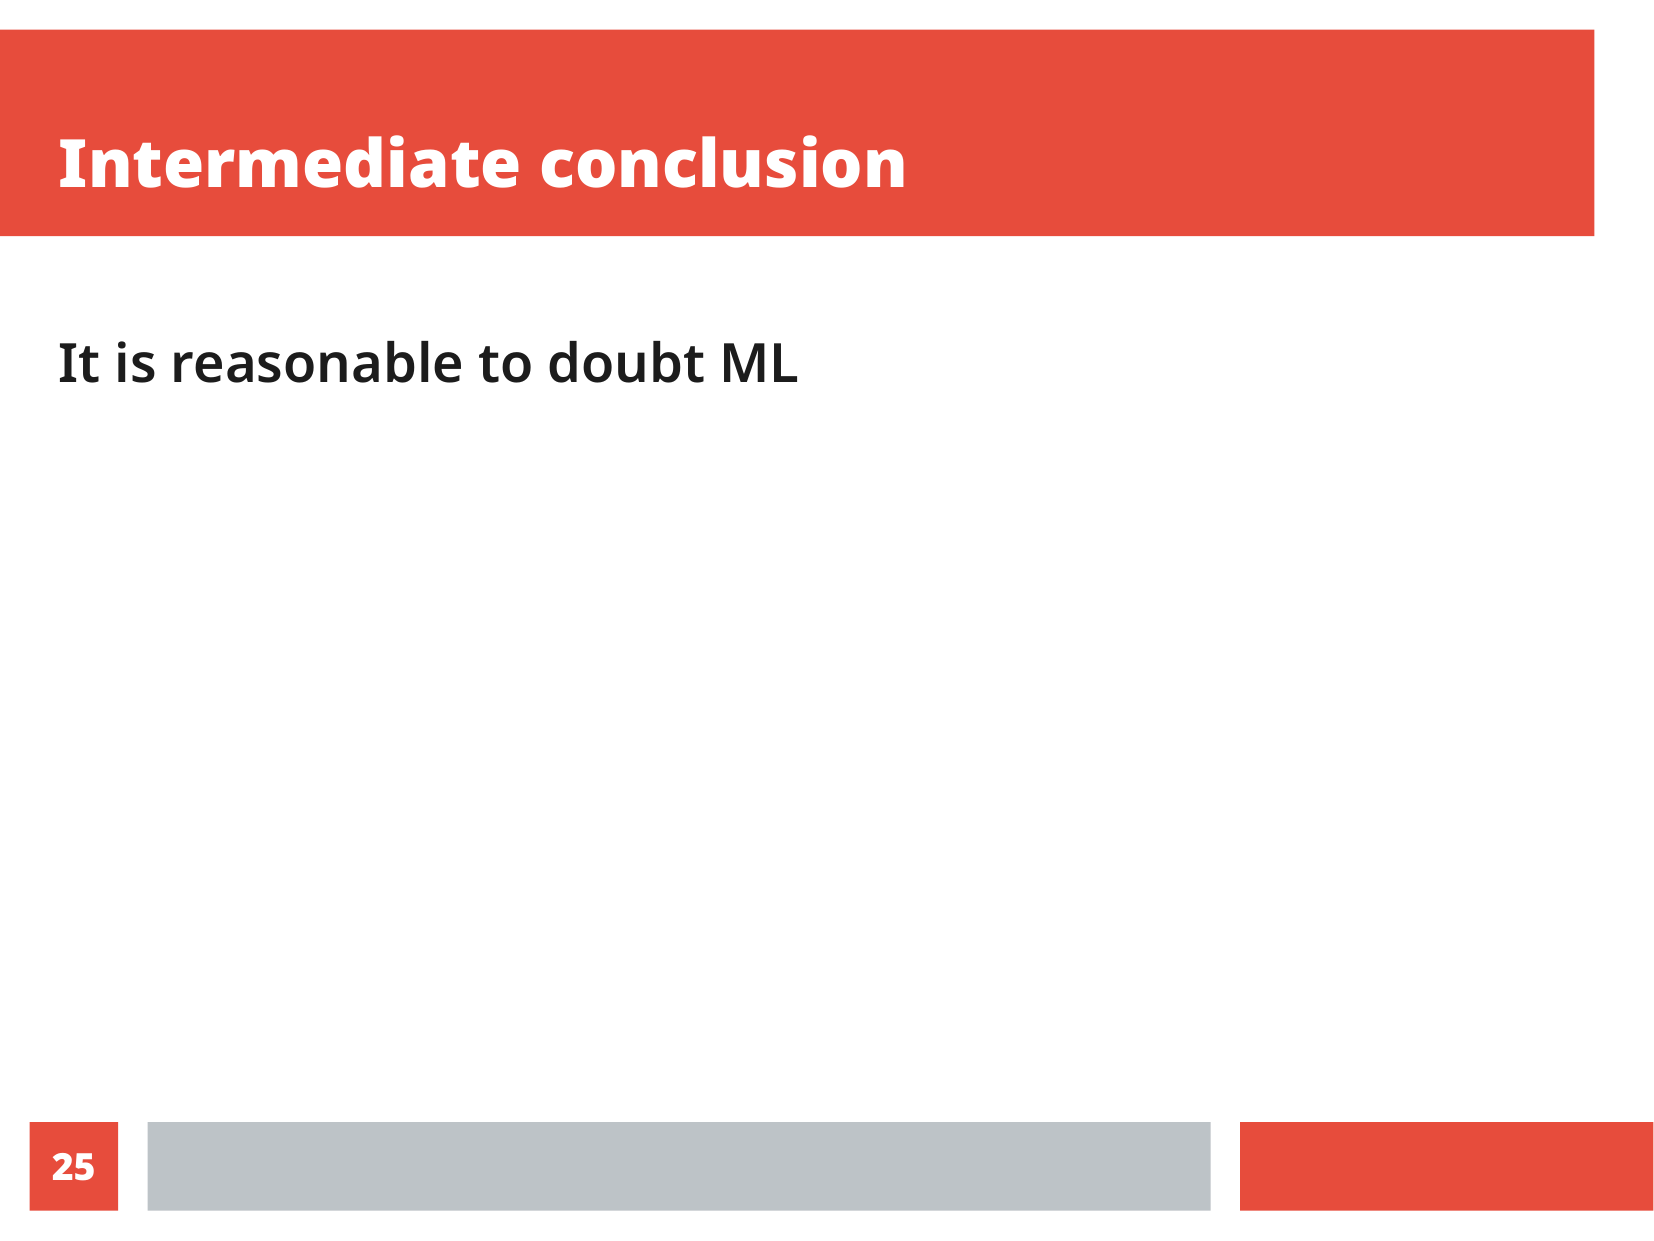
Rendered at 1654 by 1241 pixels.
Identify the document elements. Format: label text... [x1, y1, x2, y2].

title Intermediate conclusion [59, 59, 1595, 207]
list It is reasonable to doubt ML [59, 324, 1565, 1093]
